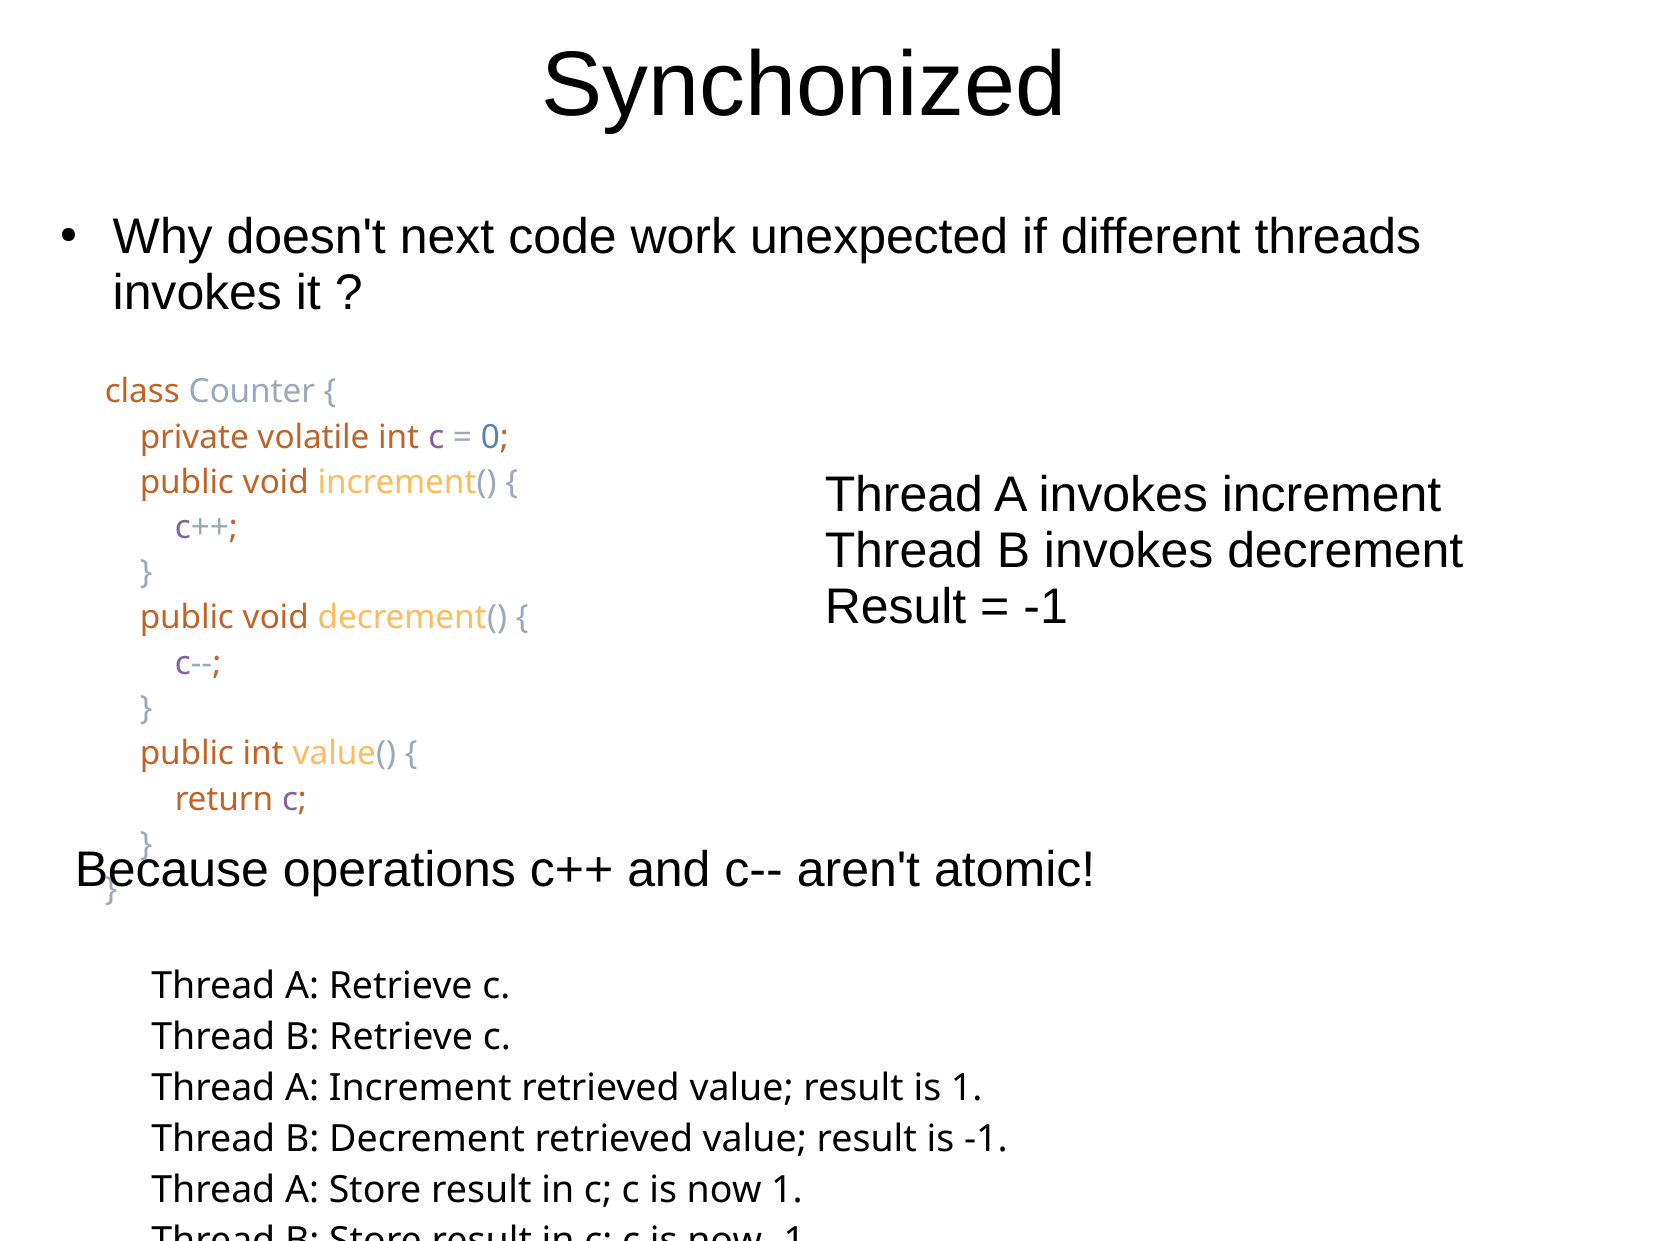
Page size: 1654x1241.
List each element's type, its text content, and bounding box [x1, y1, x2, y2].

text_box Thread A invokes increment Thread B invokes decrement Result = -1 [810, 459, 1480, 642]
list Why doesn't next code work unexpected if different threads invokes it ? [41, 123, 1531, 406]
text_box Thread A: Retrieve c. Thread B: Retrieve c. Thread A: Increment retrieved value; result is 1. Thread B: Decrement retrieved value; result is -1. Thread A: Store result in c; c is now 1. Thread B: Store result in c; c is now -1. [136, 951, 1136, 1218]
text_box class Counter { private volatile int c = 0; public void increment() { c++; } public void decrement() { c--; } public int value() { return c; } } [90, 360, 741, 833]
title Synchonized [60, 32, 1549, 136]
text_box Because operations c++ and c-- aren't atomic! [60, 833, 1192, 961]
